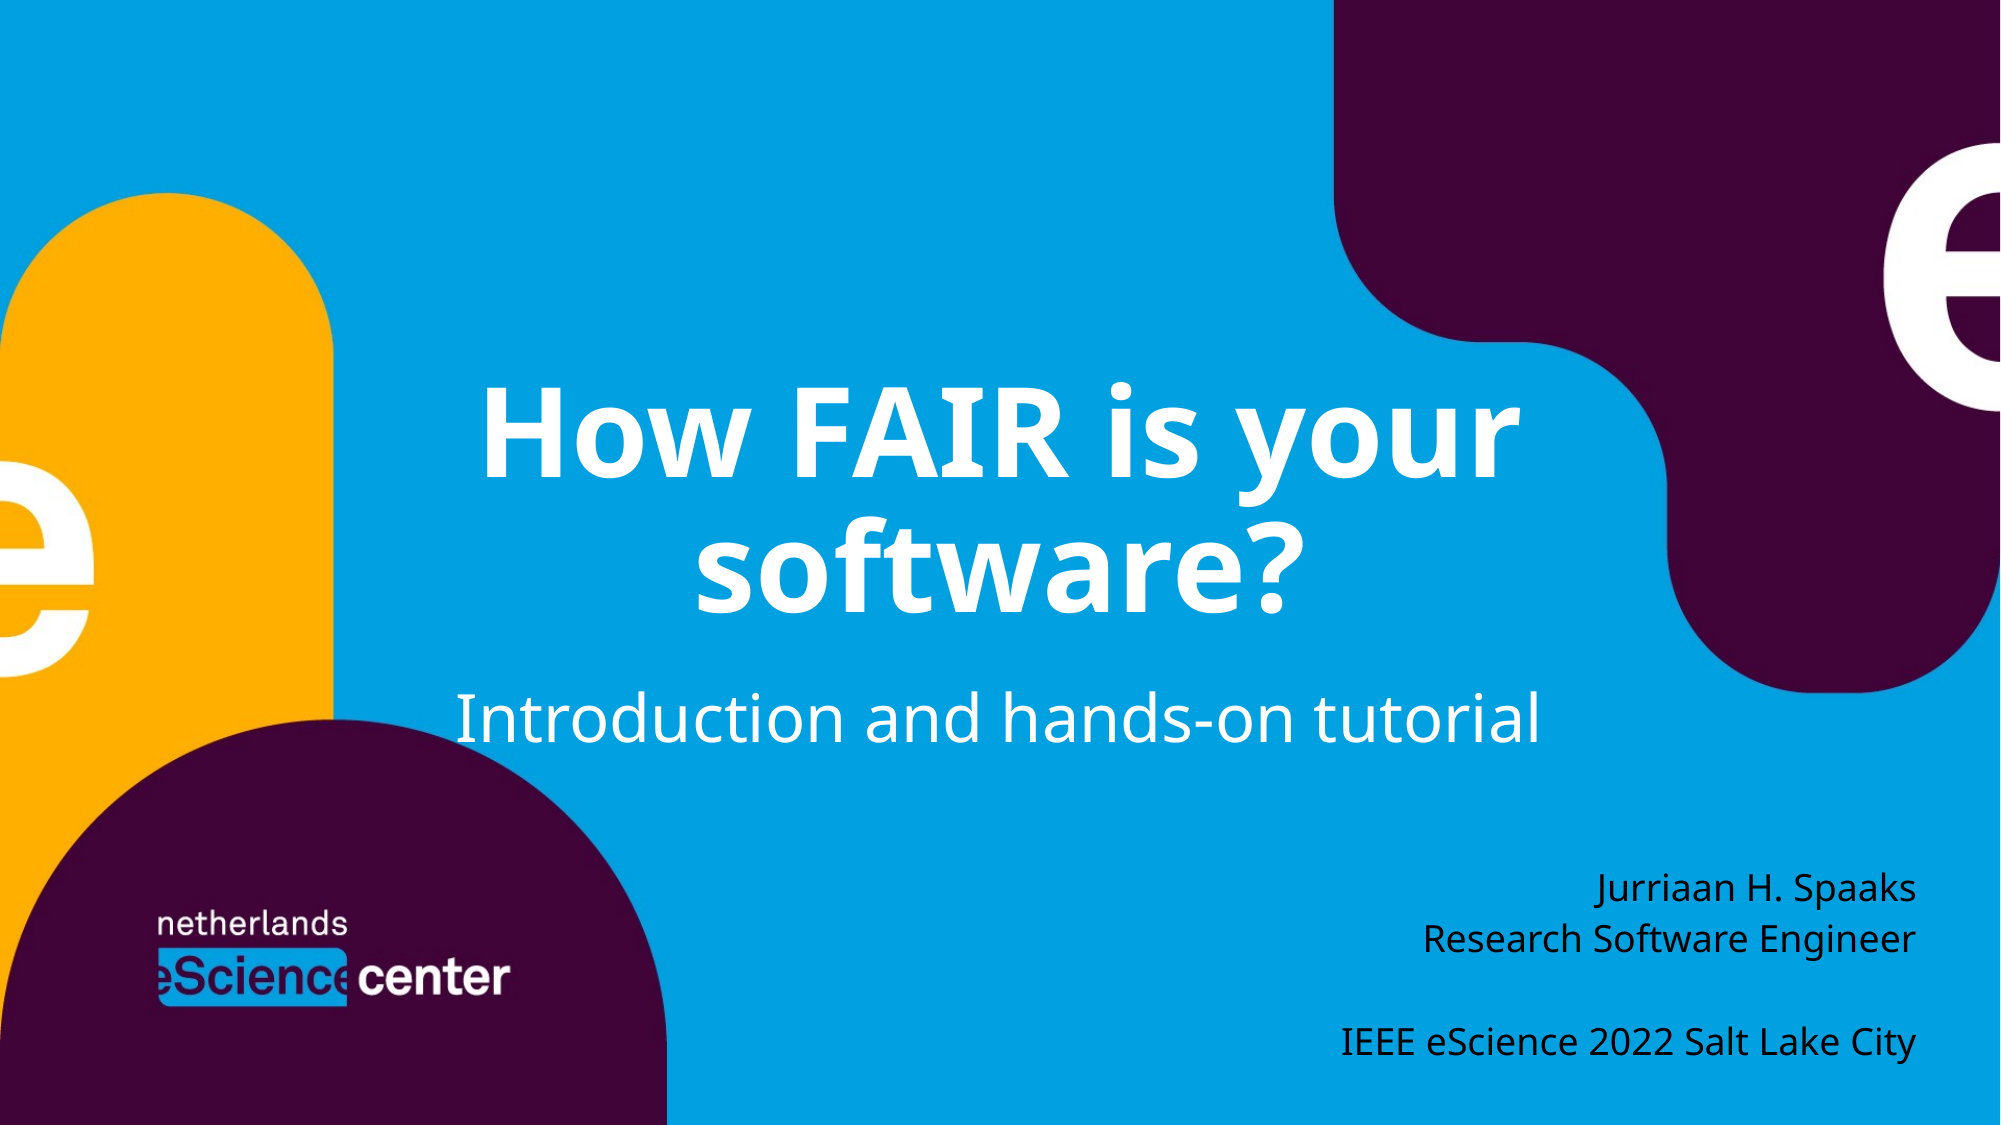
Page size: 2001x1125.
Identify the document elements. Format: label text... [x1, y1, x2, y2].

picture [1333, 0, 2001, 693]
picture [0, 193, 667, 1125]
text_box Jurriaan H. Spaaks Research Software Engineer IEEE eScience 2022 Salt Lake City [926, 860, 1932, 1074]
subtitle Introduction and hands-on tutorial [249, 668, 1750, 780]
title How FAIR is your software? [249, 351, 1750, 647]
